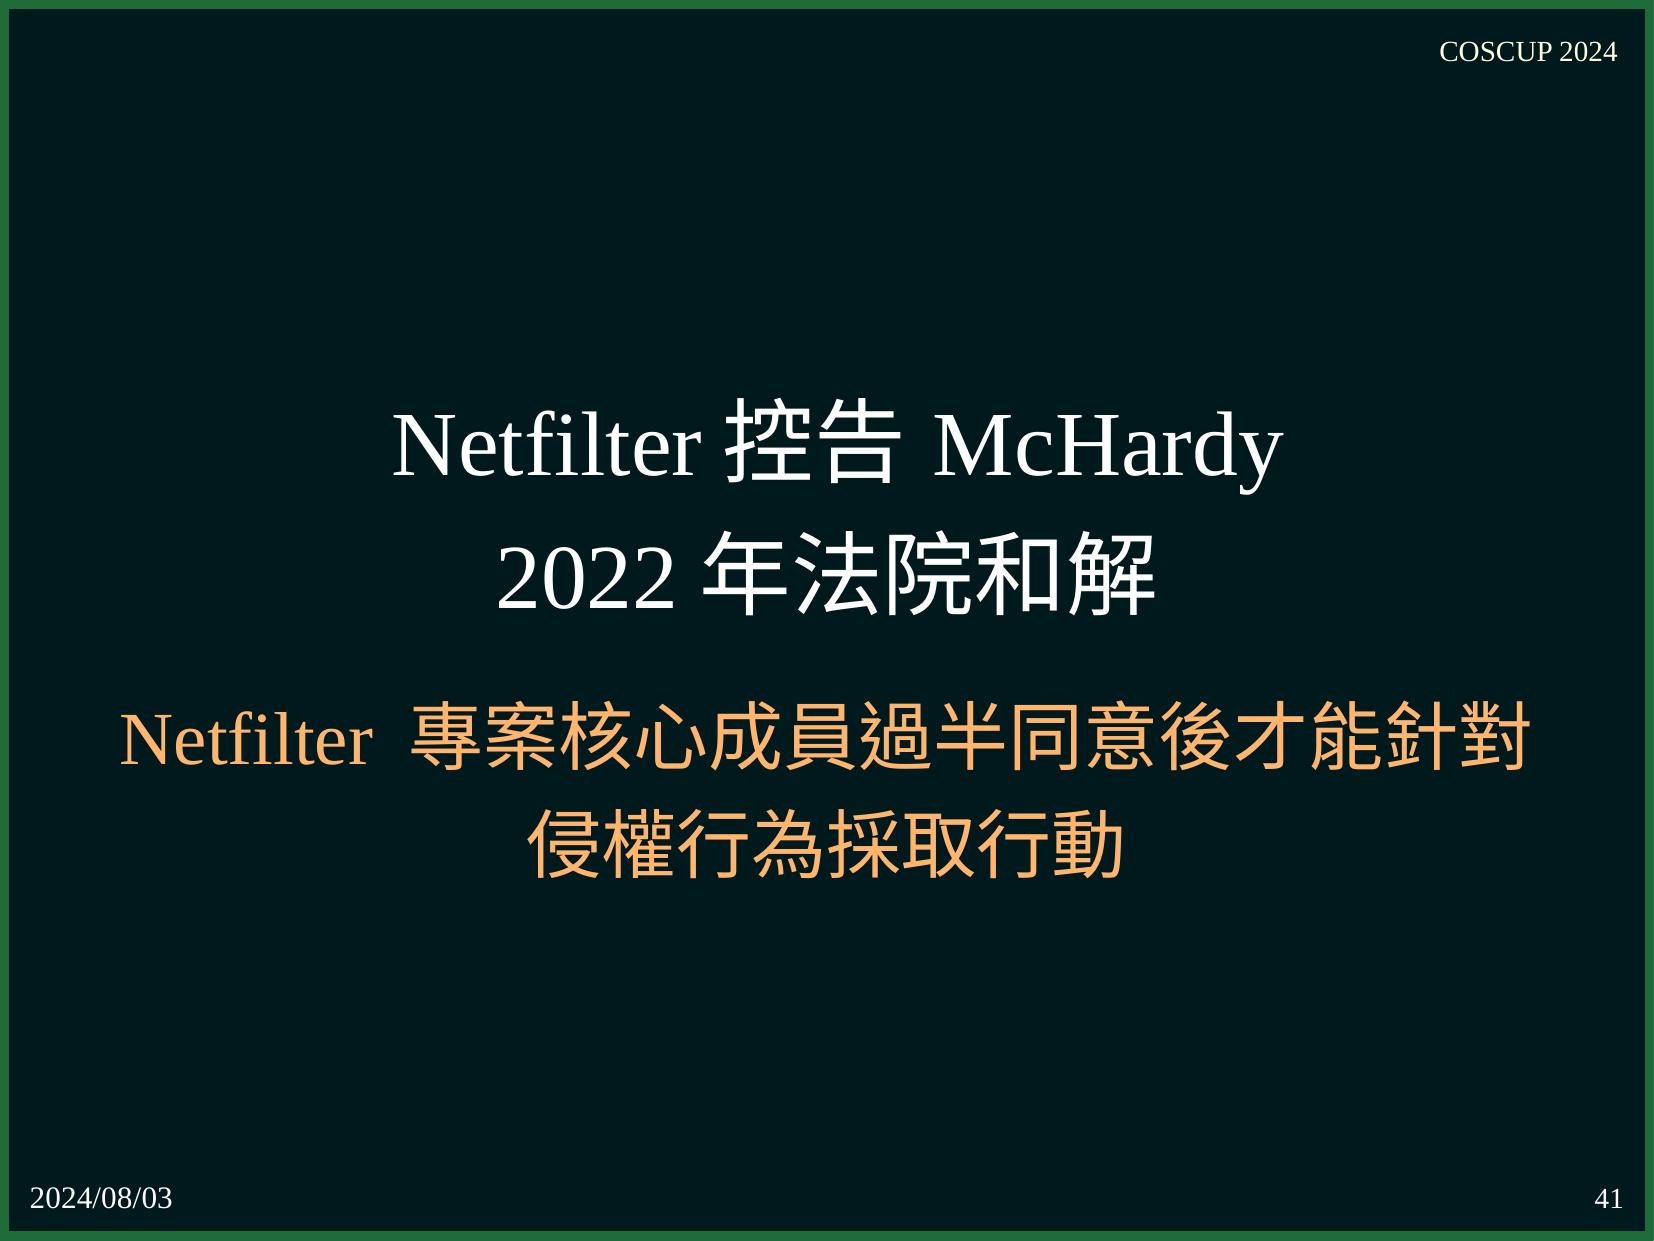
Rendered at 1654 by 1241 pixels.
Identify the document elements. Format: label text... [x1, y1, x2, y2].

title Netfilter控告McHardy 2022年法院和解 Netfilter 專案核心成員過半同意後才能針對侵權行為採取行動 [82, 289, 1571, 974]
